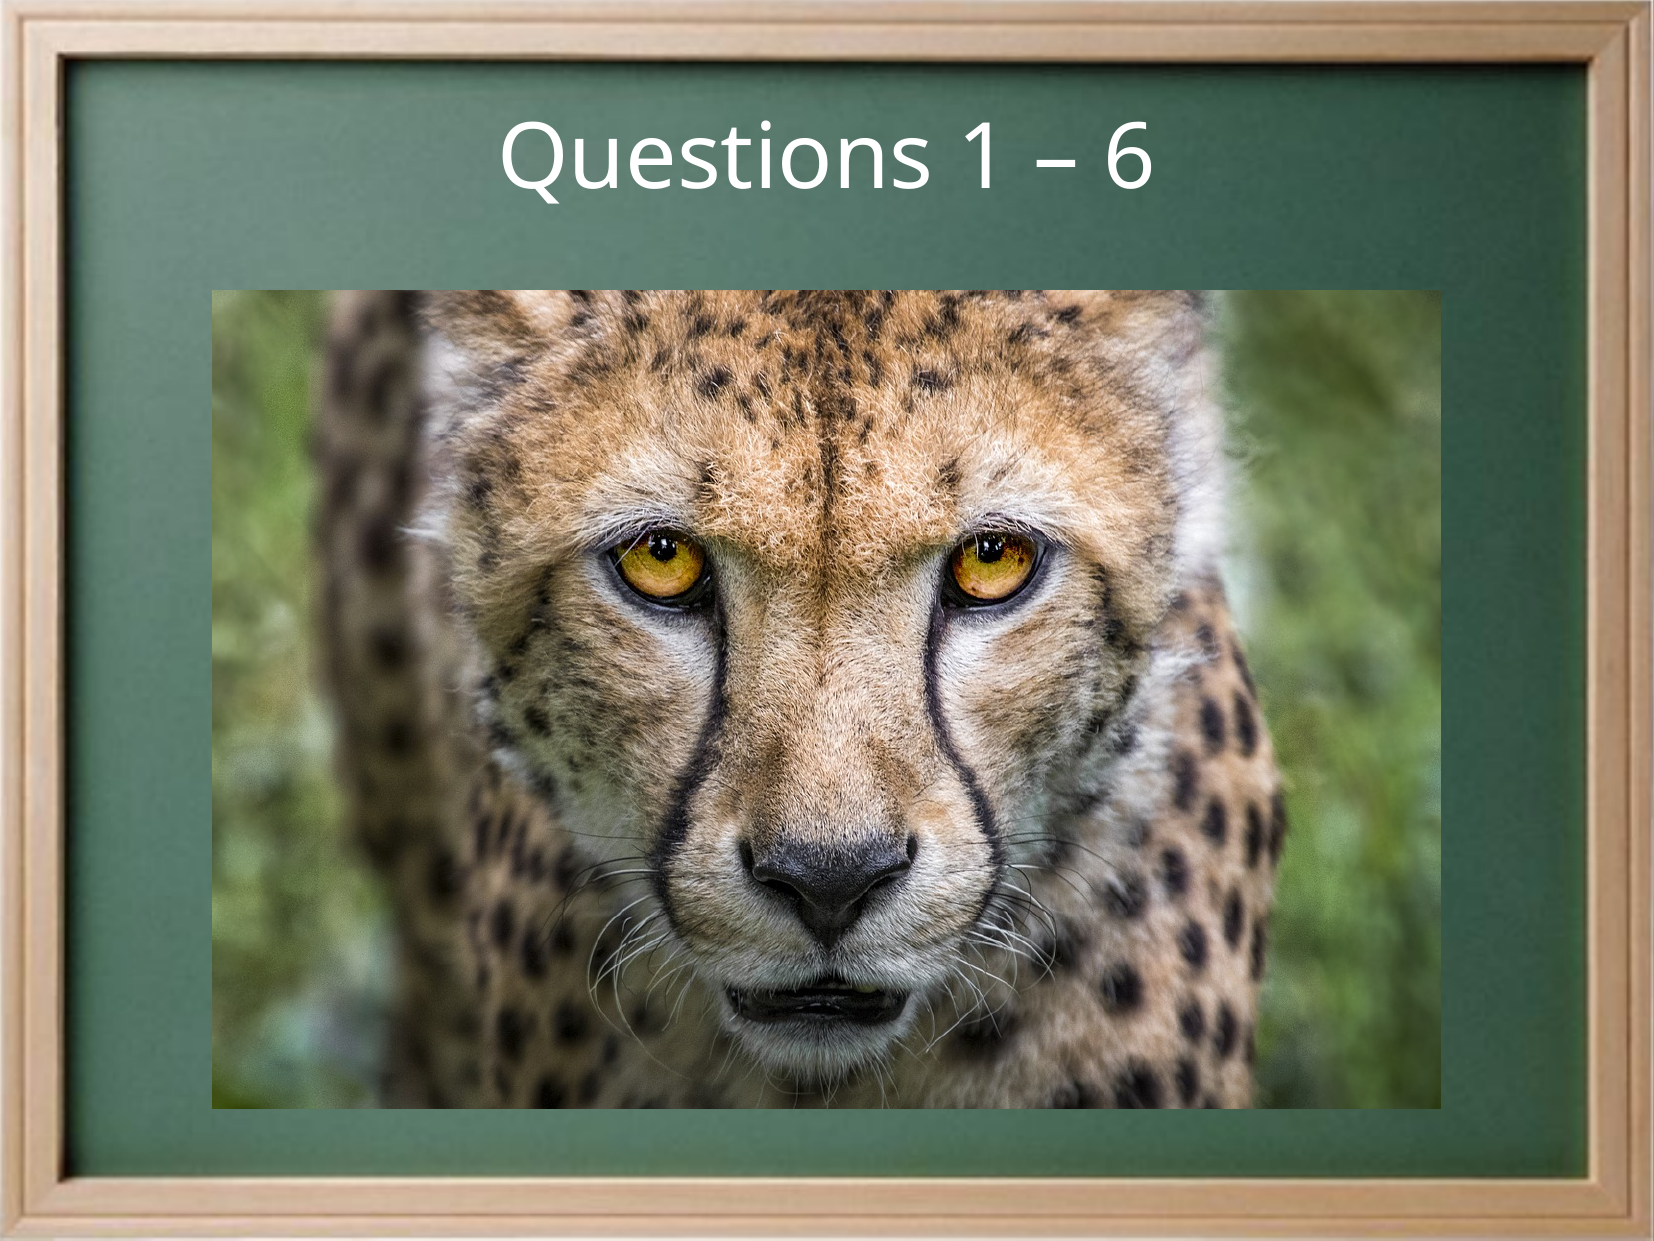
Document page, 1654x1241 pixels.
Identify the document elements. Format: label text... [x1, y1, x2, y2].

picture [0, 0, 1654, 1241]
title Questions 1 – 6 [82, 49, 1571, 257]
